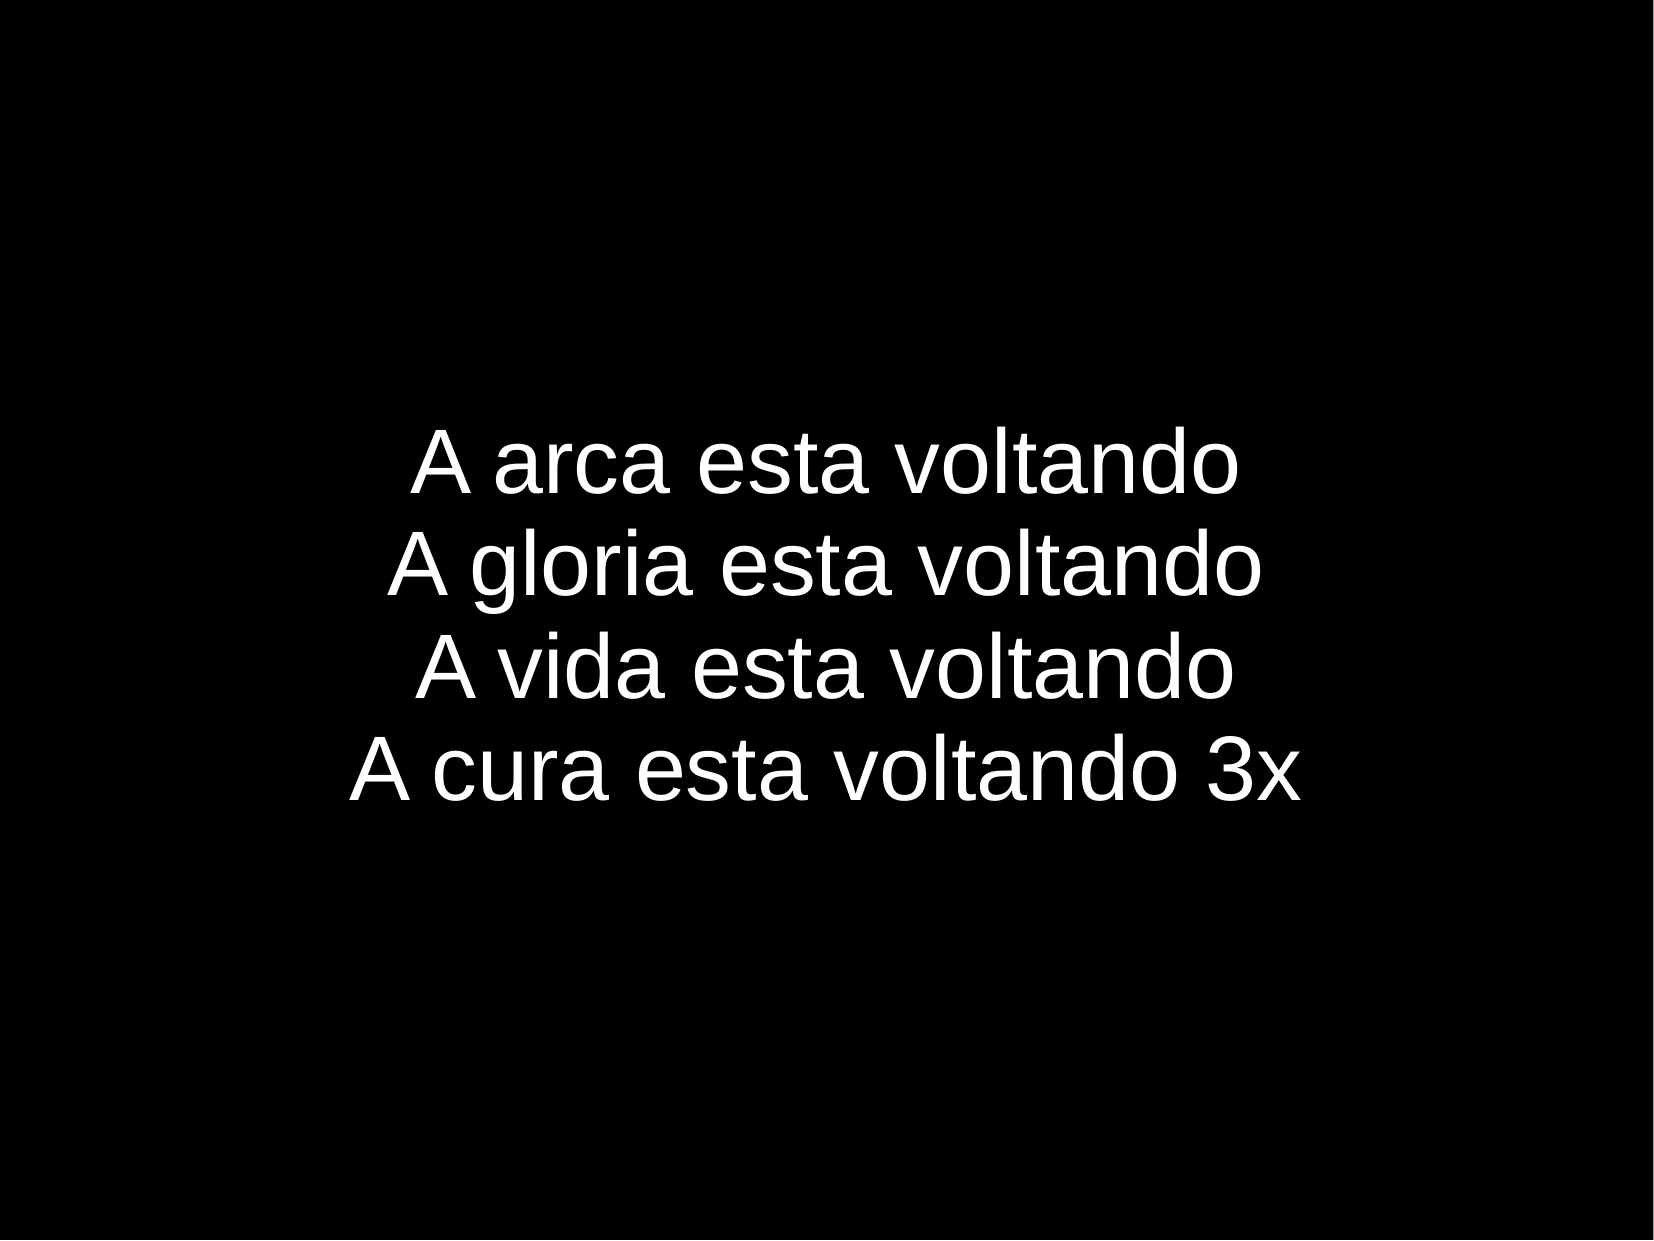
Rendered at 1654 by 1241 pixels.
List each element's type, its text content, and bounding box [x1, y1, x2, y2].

subtitle A arca esta voltando A gloria esta voltando A vida esta voltando A cura esta voltando 3x [82, 49, 1571, 1182]
